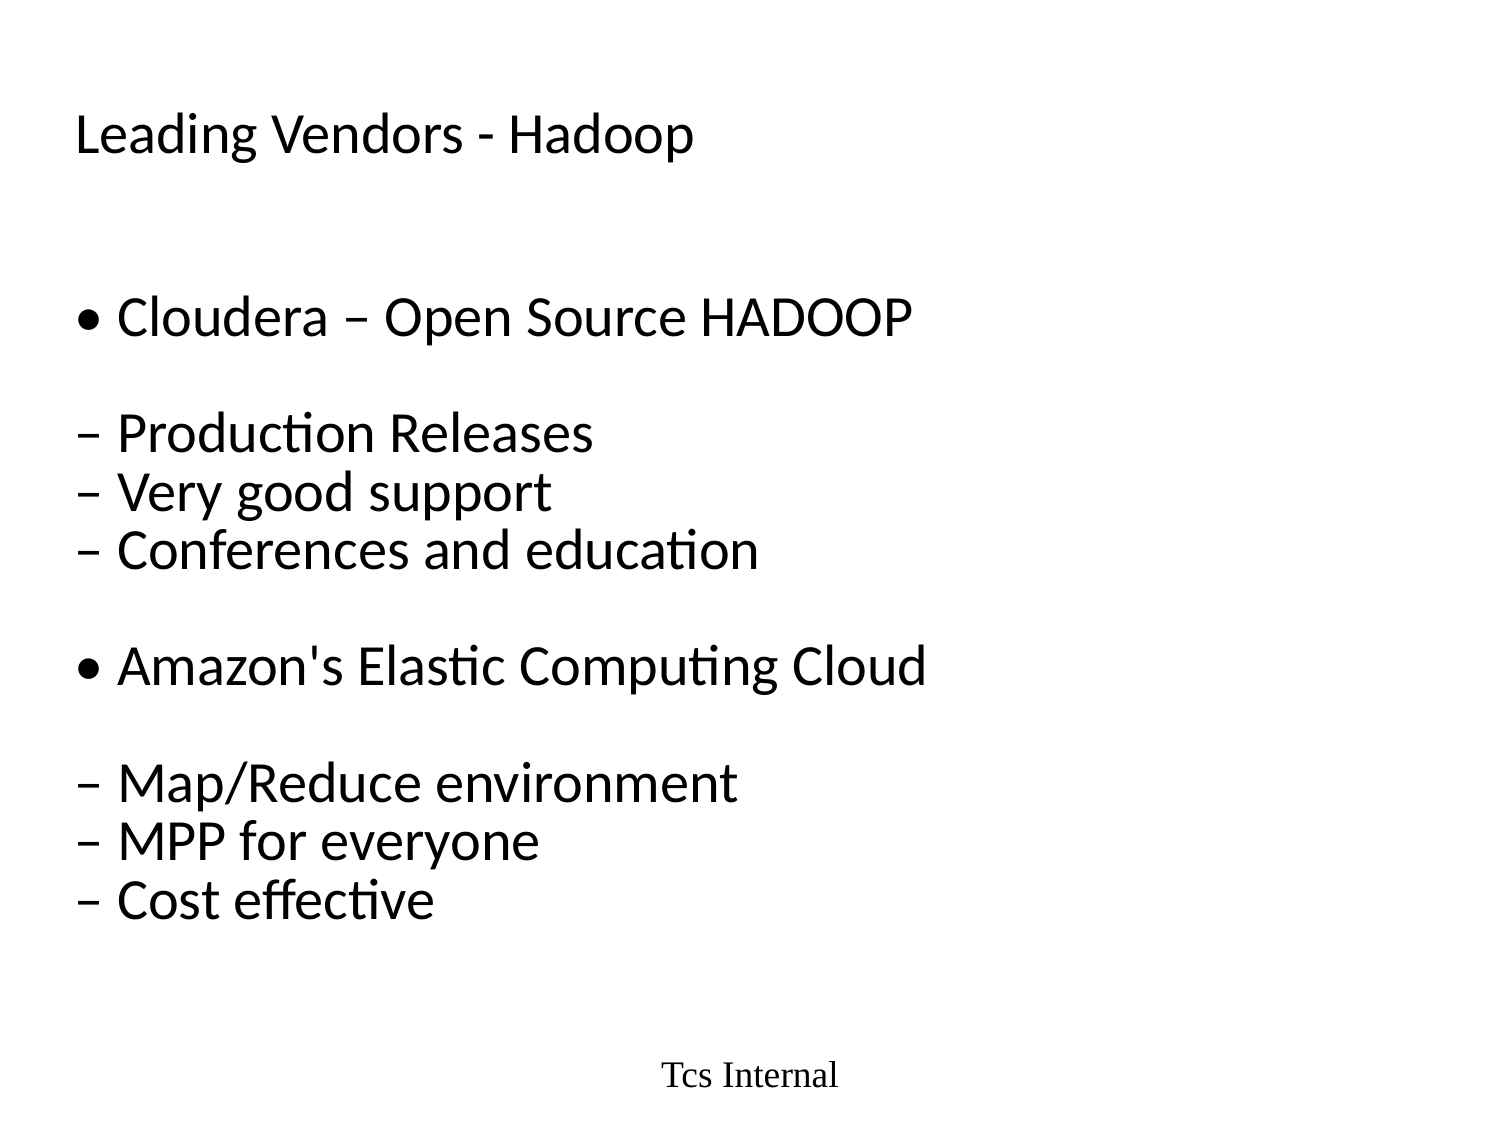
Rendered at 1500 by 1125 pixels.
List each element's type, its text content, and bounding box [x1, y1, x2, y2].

title Leading Vendors - Hadoop [75, 45, 1425, 233]
text_box • Cloudera – Open Source HADOOP – Production Releases – Very good support – Conferences and education • Amazon's Elastic Computing Cloud – Map/Reduce environment – MPP for everyone – Cost effective [60, 285, 1366, 1084]
